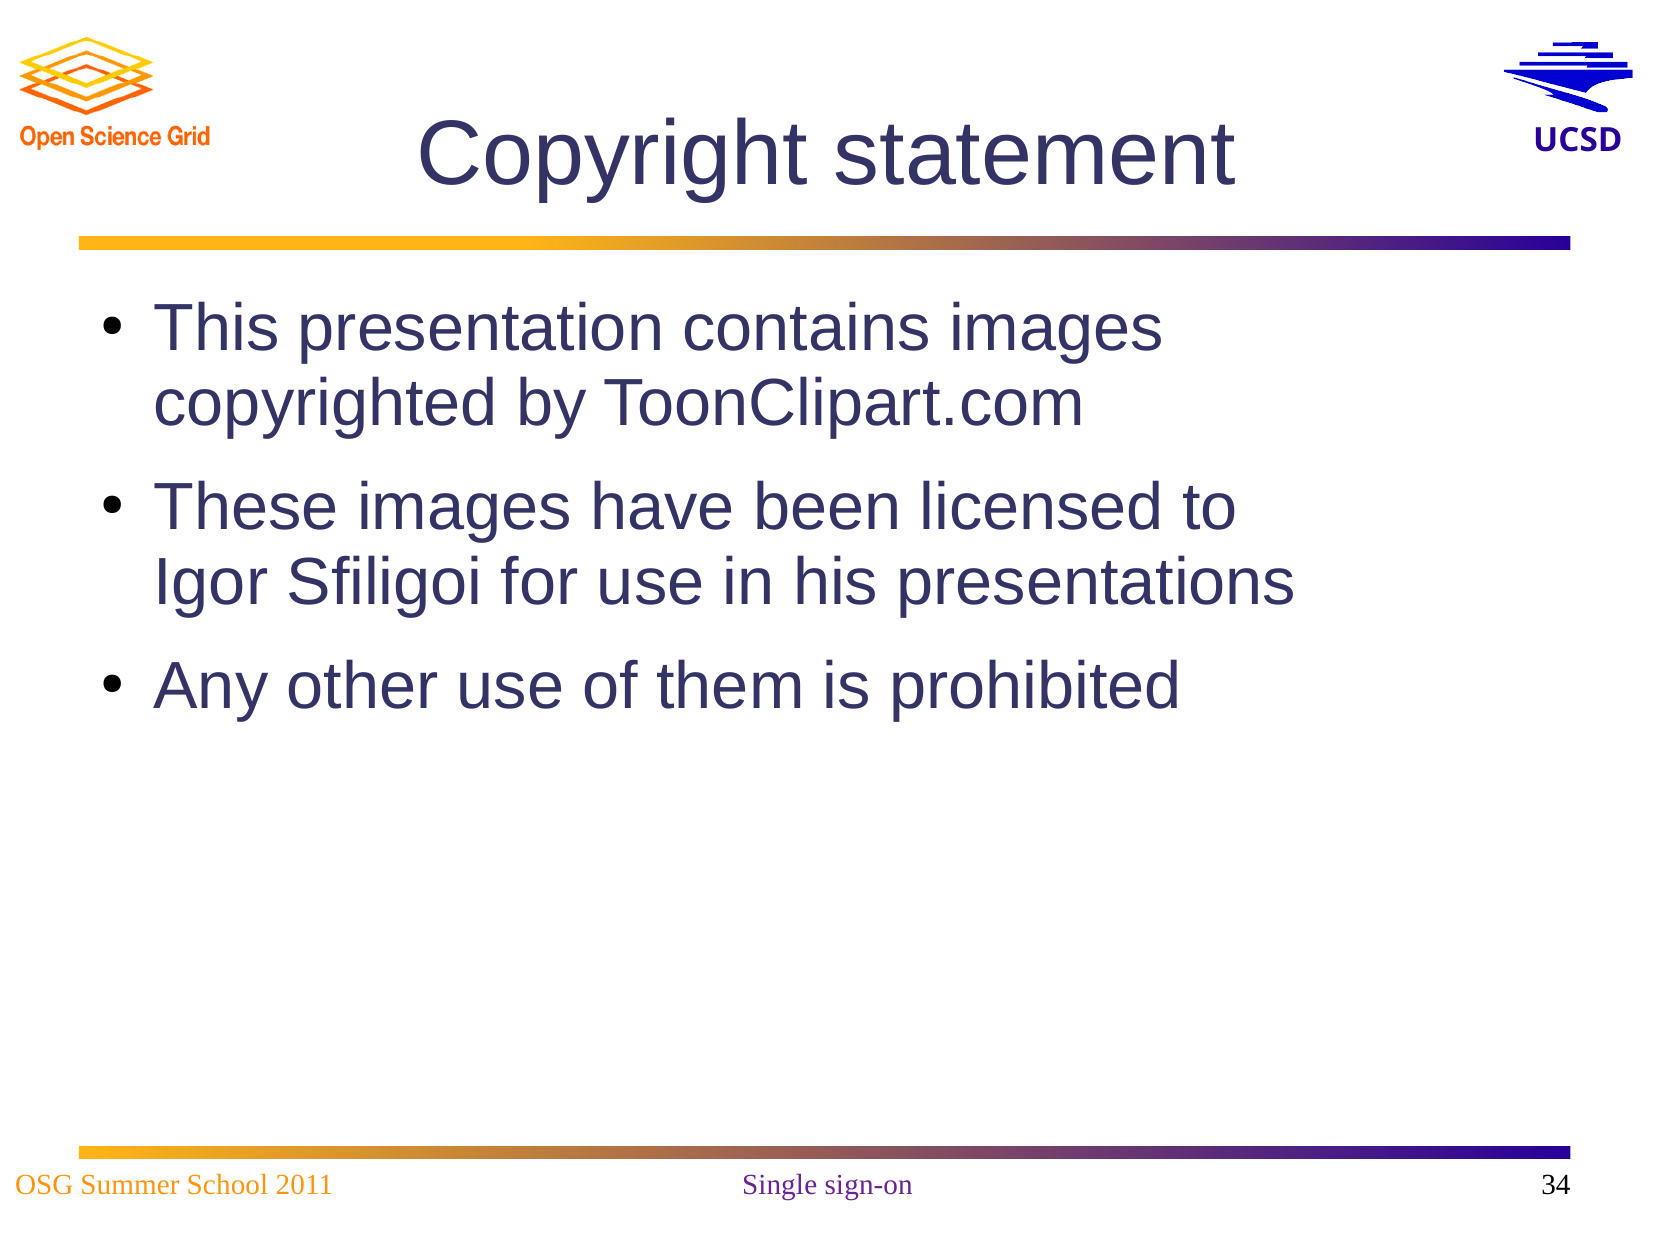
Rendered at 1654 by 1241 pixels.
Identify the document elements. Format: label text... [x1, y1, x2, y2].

picture [1495, 42, 1637, 118]
list This presentation contains images copyrighted by ToonClipart.com These images have been licensed to Igor Sfiligoi for use in his presentations Any other use of them is prohibited [82, 290, 1571, 1109]
picture [0, 14, 229, 167]
title Copyright statement [82, 49, 1571, 257]
